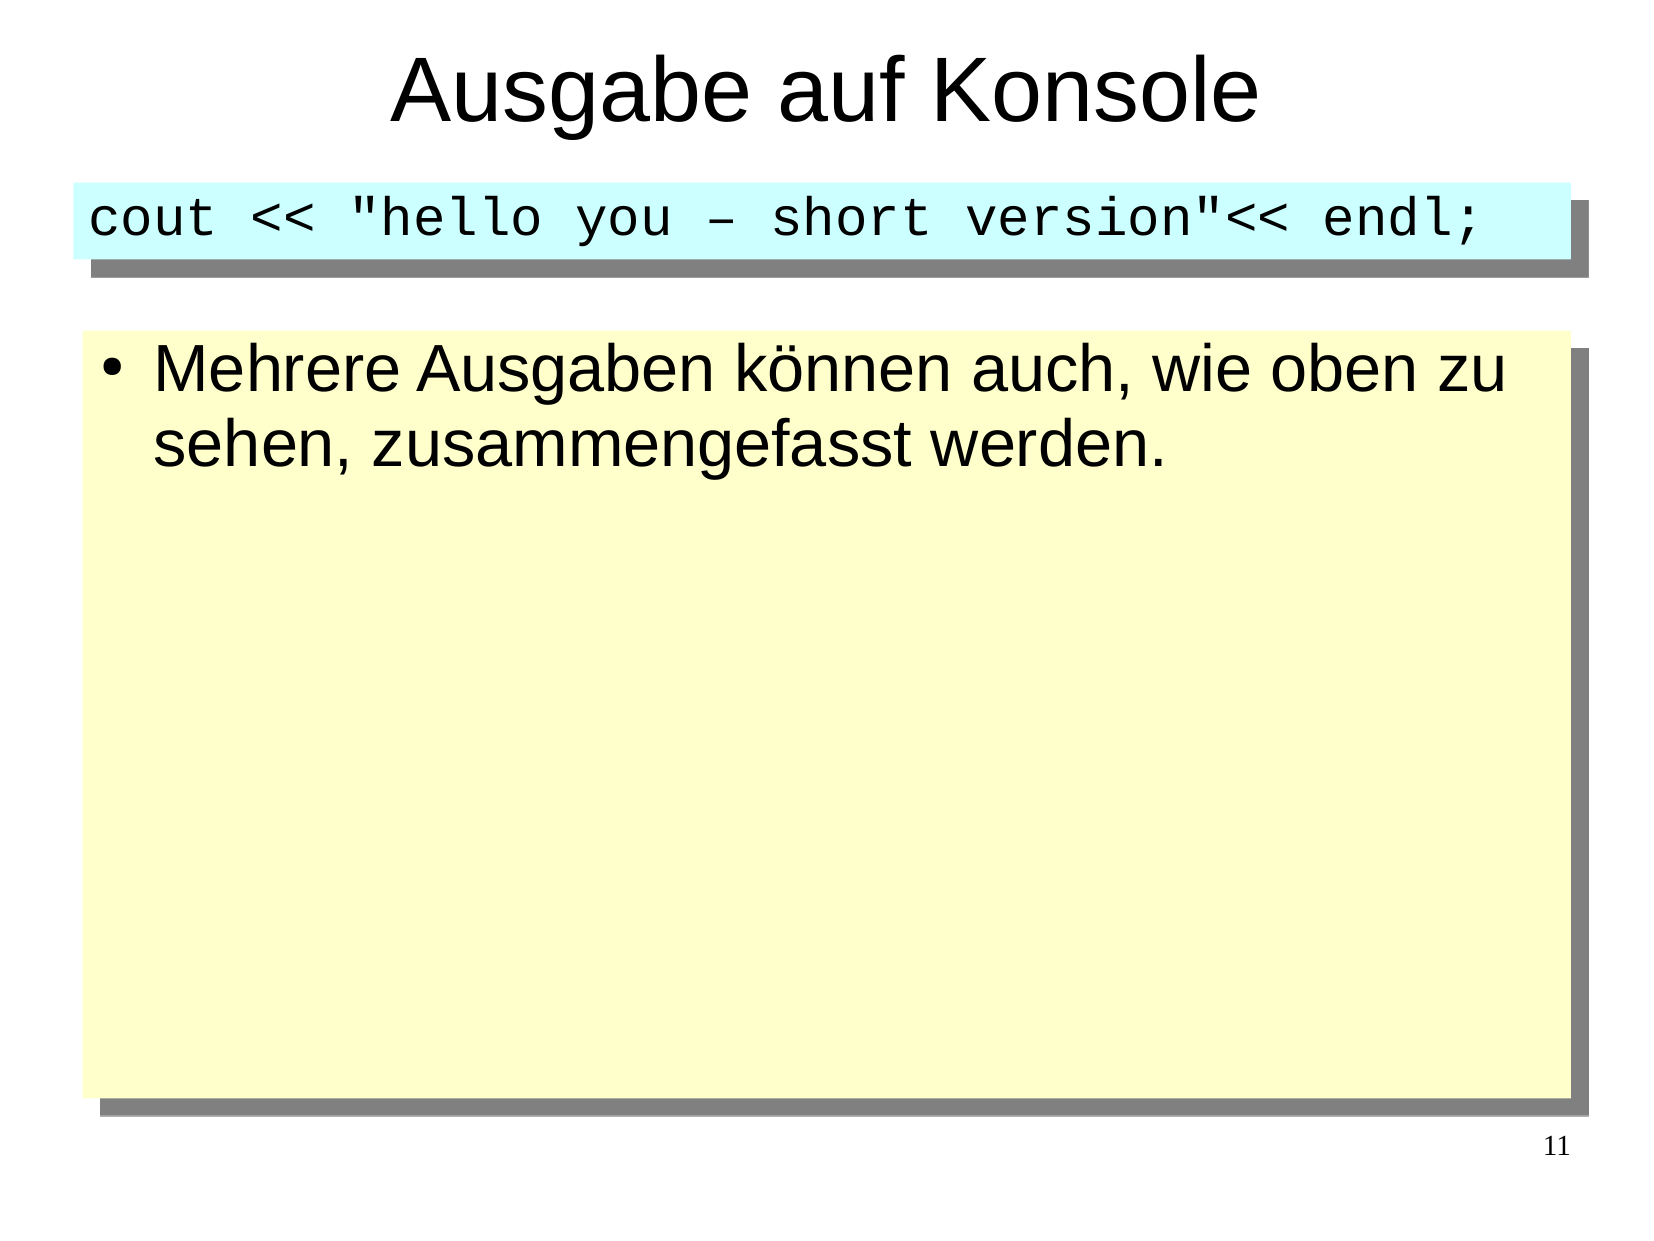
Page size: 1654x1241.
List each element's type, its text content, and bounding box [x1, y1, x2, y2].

title Ausgabe auf Konsole [82, 25, 1571, 154]
list Mehrere Ausgaben können auch, wie oben zu sehen, zusammengefasst werden. [82, 330, 1571, 1099]
text_box cout << "hello you – short version"<< endl; [73, 182, 1571, 260]
